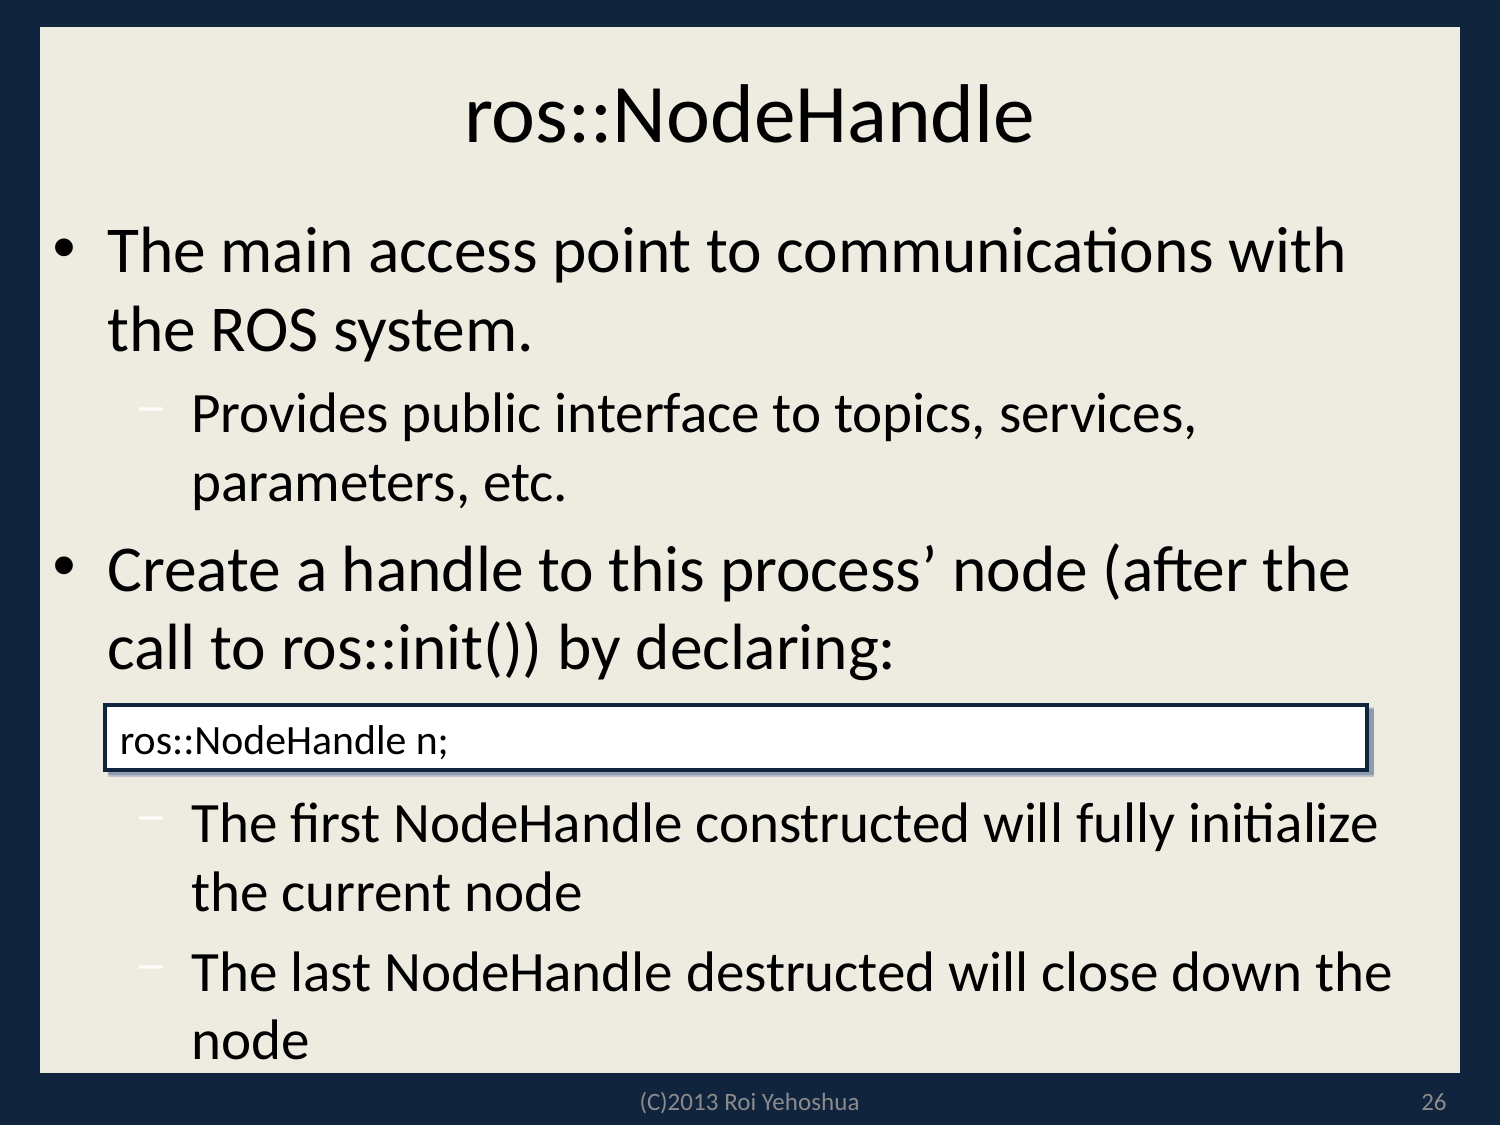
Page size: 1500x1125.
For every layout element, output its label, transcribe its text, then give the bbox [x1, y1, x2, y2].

text_box ros::NodeHandle n; [104, 705, 1368, 770]
list The main access point to communications with the ROS system. Provides public interface to topics, services, parameters, etc. Create a handle to this process’ node (after the call to ros::init()) by declaring: The first NodeHandle constructed will fully initialize the current node The last NodeHandle destructed will close down the node [37, 200, 1463, 1080]
slide_number <number> [1111, 1074, 1462, 1125]
footer (C)2013 Roi Yehoshua [512, 1074, 988, 1125]
title ros::NodeHandle [37, 31, 1463, 188]
